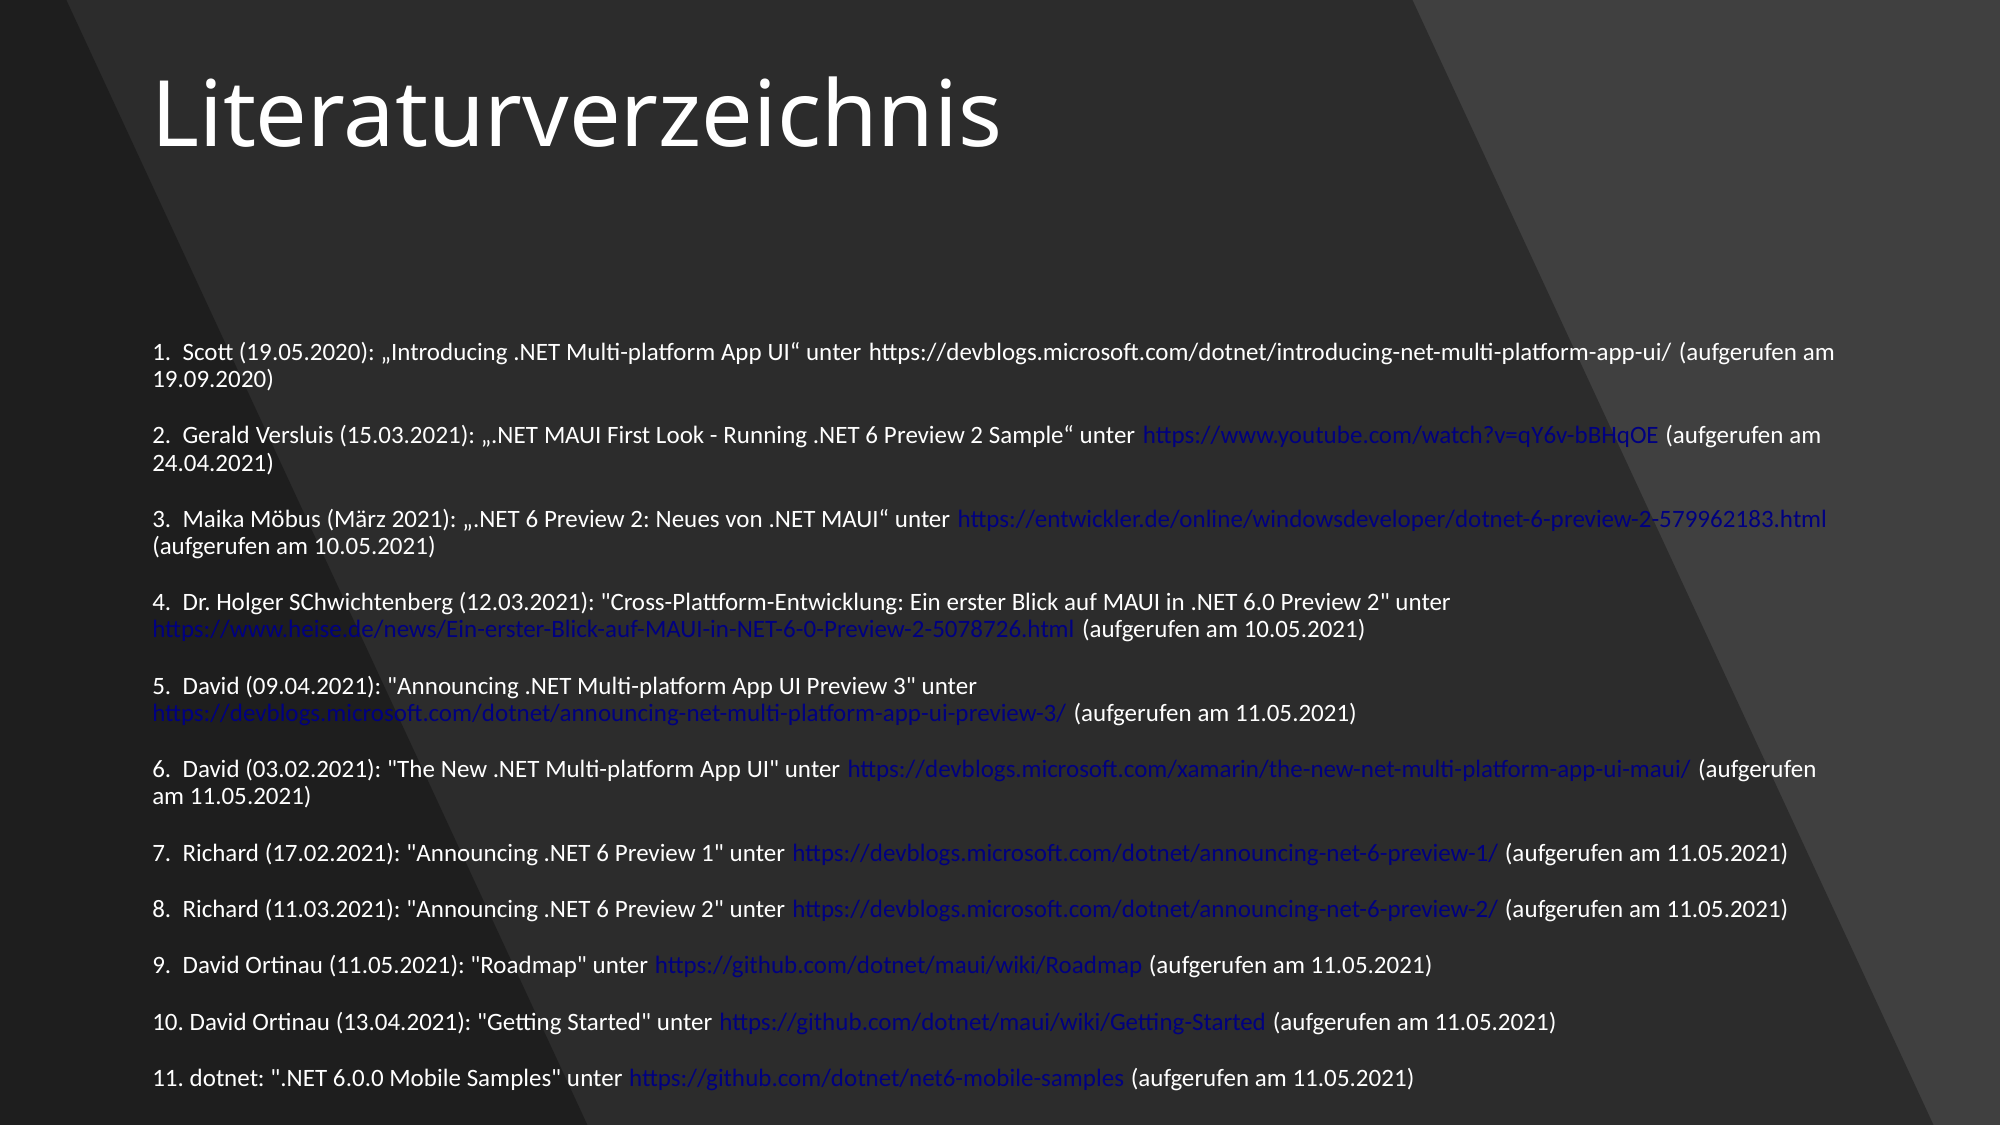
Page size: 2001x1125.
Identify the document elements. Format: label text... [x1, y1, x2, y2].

title Literaturverzeichnis [136, 59, 1863, 278]
list 1. Scott (19.05.2020): „Introducing .NET Multi-platform App UI“ unter https://devblogs.microsoft.com/dotnet/introducing-net-multi-platform-app-ui/ (aufgerufen am 19.09.2020) 2. Gerald Versluis (15.03.2021): „.NET MAUI First Look - Running .NET 6 Preview 2 Sample“ unter https://www.youtube.com/watch?v=qY6v-bBHqOE (aufgerufen am 24.04.2021) 3. Maika Möbus (März 2021): „.NET 6 Preview 2: Neues von .NET MAUI“ unter https://entwickler.de/online/windowsdeveloper/dotnet-6-preview-2-579962183.html (aufgerufen am 10.05.2021) 4. Dr. Holger SChwichtenberg (12.03.2021): "Cross-Plattform-Entwicklung: Ein erster Blick auf MAUI in .NET 6.0 Preview 2" unter https://www.heise.de/news/Ein-erster-Blick-auf-MAUI-in-NET-6-0-Preview-2-5078726.html (aufgerufen am 10.05.2021) 5. David (09.04.2021): "Announcing .NET Multi-platform App UI Preview 3" unter https://devblogs.microsoft.com/dotnet/announcing-net-multi-platform-app-ui-preview-3/ (aufgerufen am 11.05.2021) 6. David (03.02.2021): "The New .NET Multi-platform App UI" unter https://devblogs.microsoft.com/xamarin/the-new-net-multi-platform-app-ui-maui/ (aufgerufen am 11.05.2021) 7. Richard (17.02.2021): "Announcing .NET 6 Preview 1" unter https://devblogs.microsoft.com/dotnet/announcing-net-6-preview-1/ (aufgerufen am 11.05.2021) 8. Richard (11.03.2021): "Announcing .NET 6 Preview 2" unter https://devblogs.microsoft.com/dotnet/announcing-net-6-preview-2/ (aufgerufen am 11.05.2021) 9. David Ortinau (11.05.2021): "Roadmap" unter https://github.com/dotnet/maui/wiki/Roadmap (aufgerufen am 11.05.2021) 10. David Ortinau (13.04.2021): "Getting Started" unter https://github.com/dotnet/maui/wiki/Getting-Started (aufgerufen am 11.05.2021) 11. dotnet: ".NET 6.0.0 Mobile Samples" unter https://github.com/dotnet/net6-mobile-samples (aufgerufen am 11.05.2021) [137, 331, 1863, 1014]
text_box [0, 0, 2000, 1125]
